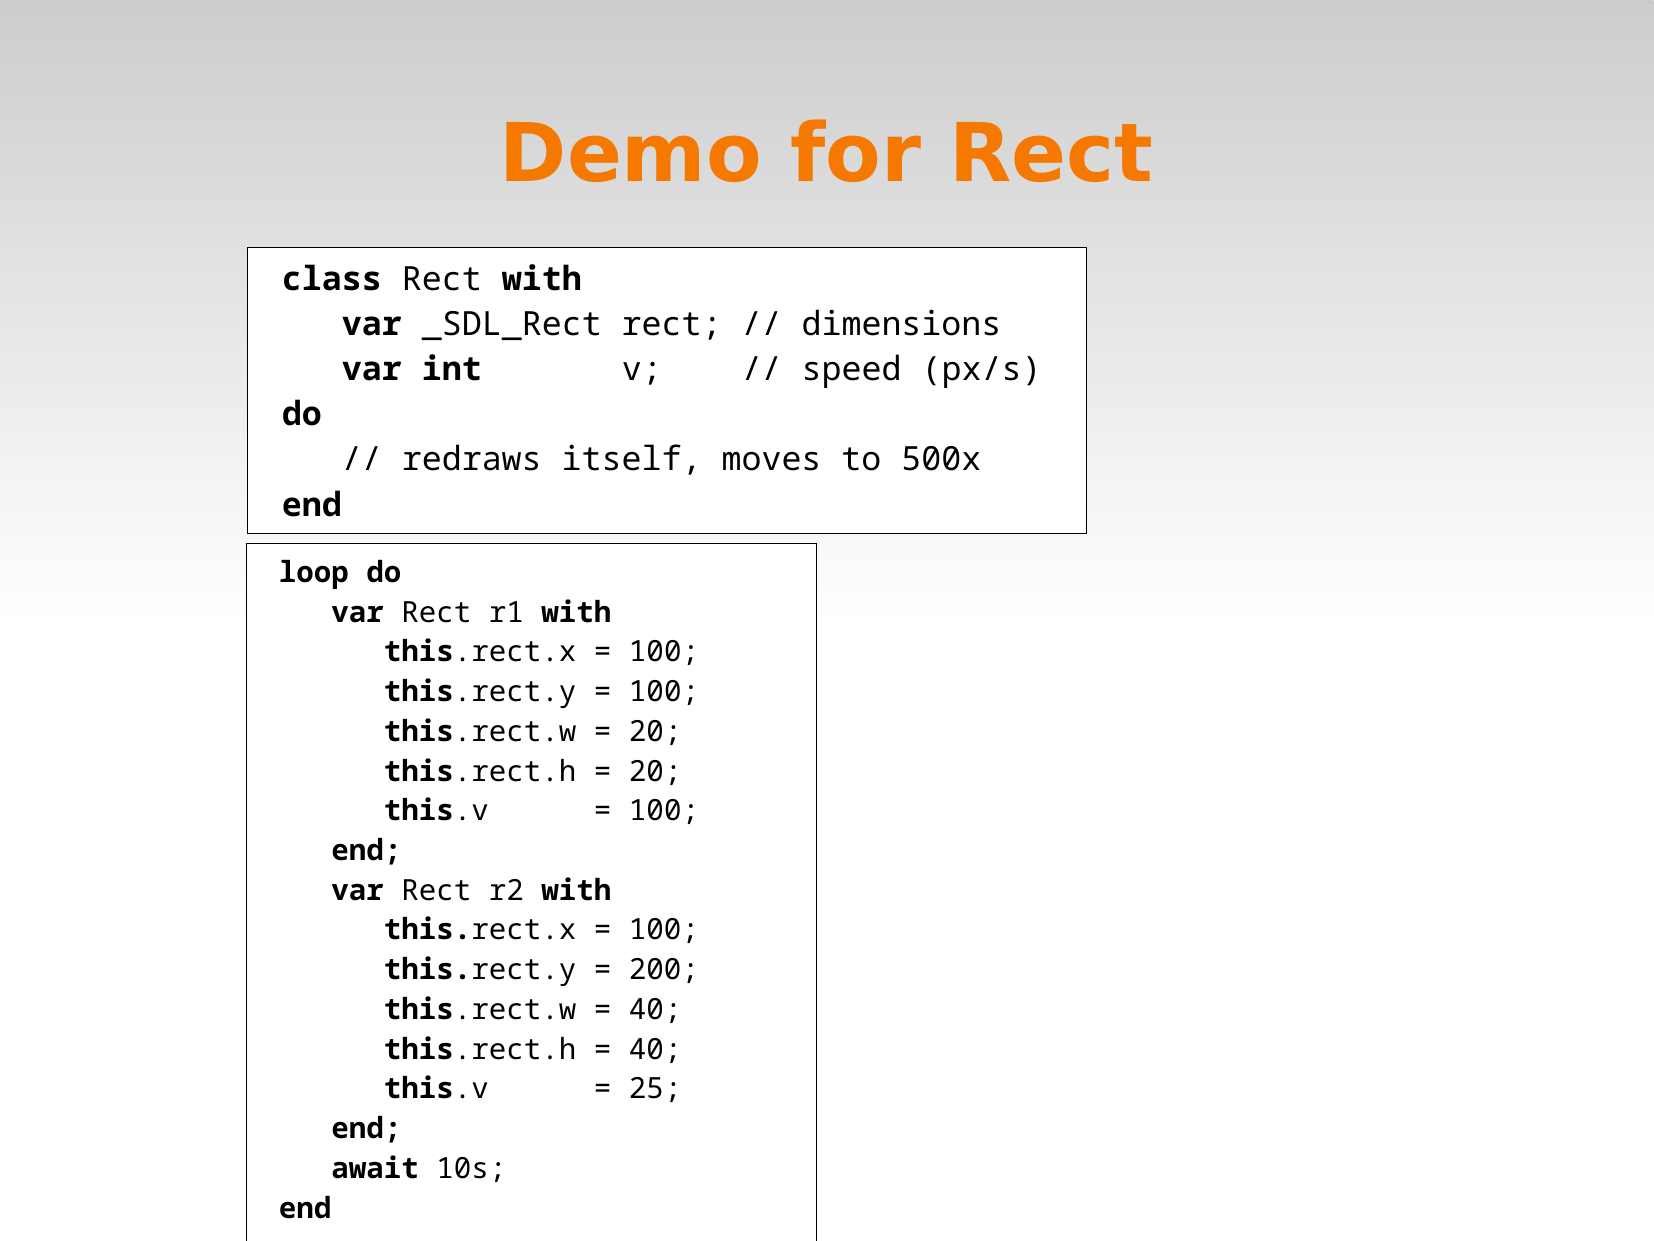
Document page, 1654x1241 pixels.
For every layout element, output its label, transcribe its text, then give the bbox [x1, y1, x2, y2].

title Demo for Rect [82, 49, 1571, 257]
text_box class Rect with var _SDL_Rect rect; // dimensions var int v; // speed (px/s) do // redraws itself, moves to 500x end [247, 247, 1087, 501]
text_box loop do var Rect r1 with this.rect.x = 100; this.rect.y = 100; this.rect.w = 20; this.rect.h = 20; this.v = 100; end; var Rect r2 with this.rect.x = 100; this.rect.y = 200; this.rect.w = 40; this.rect.h = 40; this.v = 25; end; await 10s; end [246, 543, 817, 1189]
